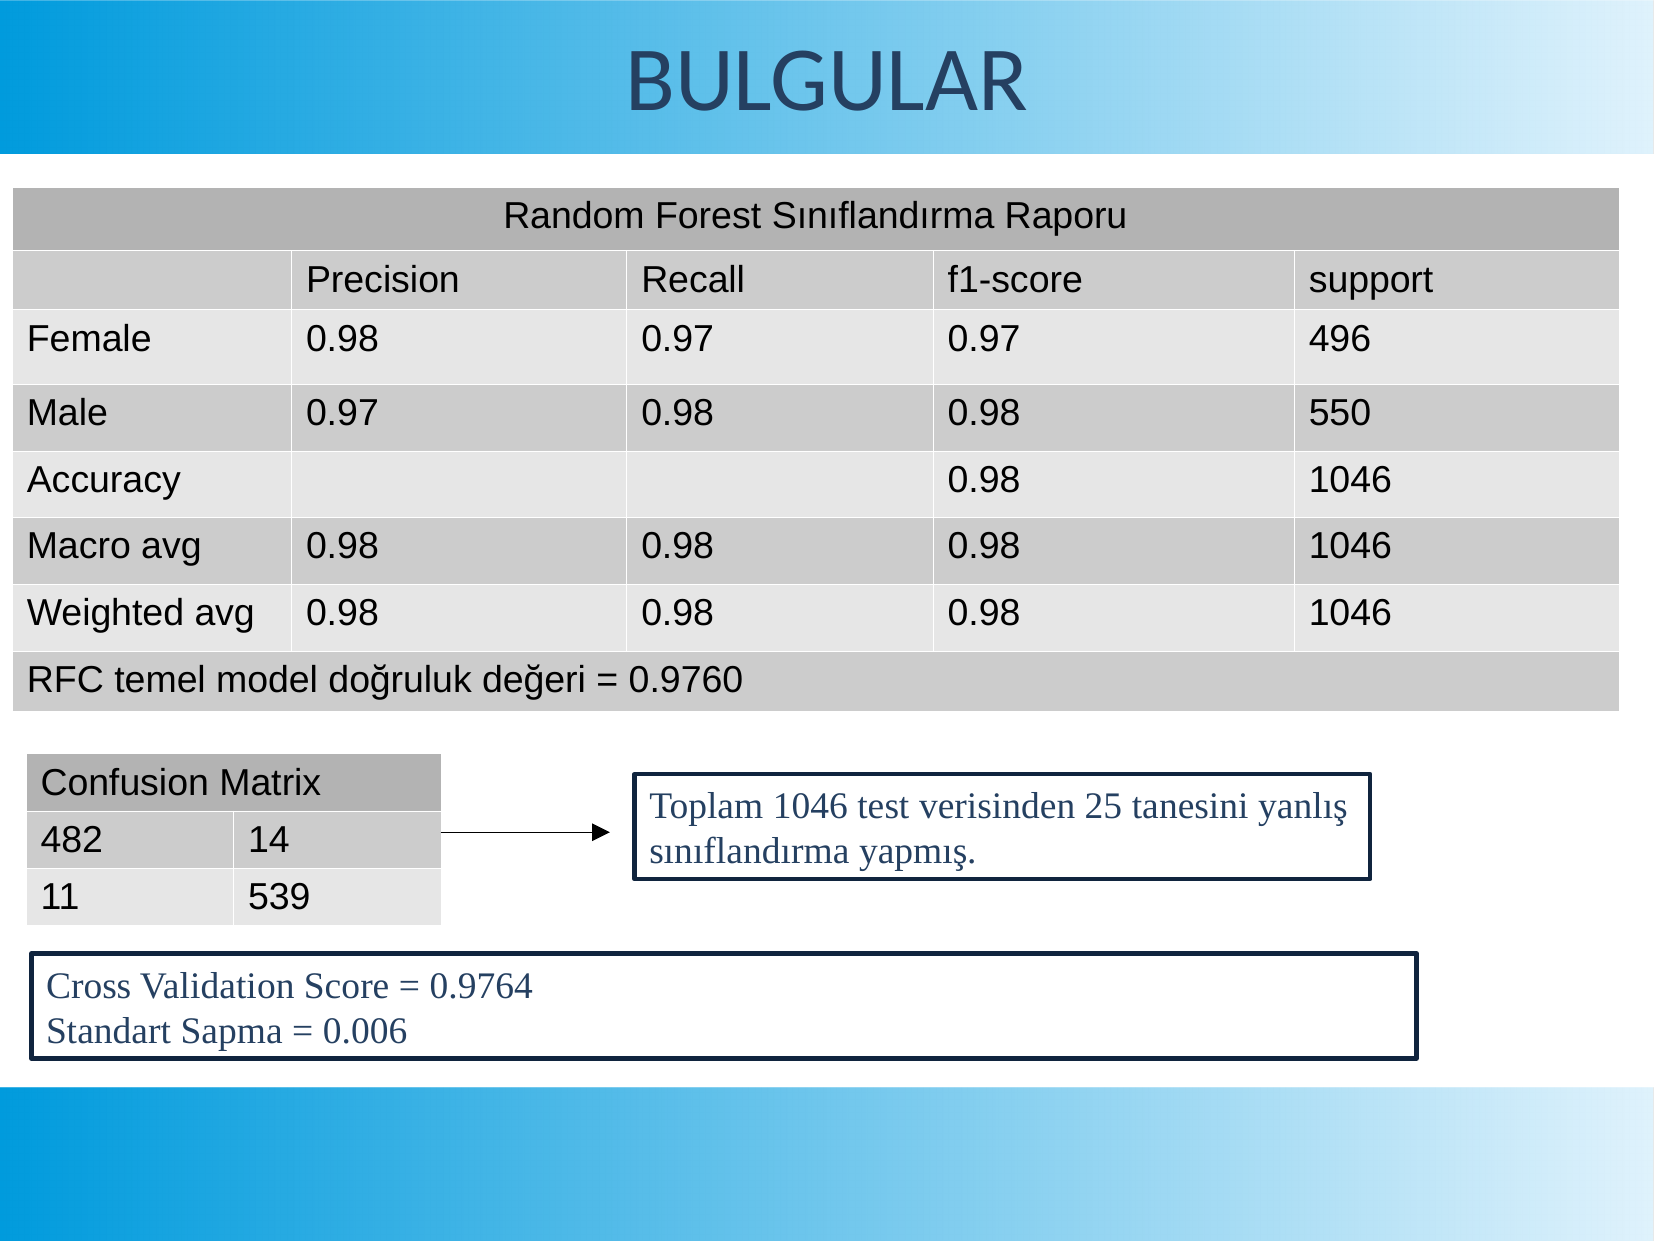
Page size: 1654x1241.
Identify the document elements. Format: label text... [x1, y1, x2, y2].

text_box Cross Validation Score = 0.9764 Standart Sapma = 0.006 [31, 953, 1417, 1059]
table_header Confusion Matrix [27, 754, 441, 811]
picture [0, 1086, 1654, 1241]
table_cell 0.98 [627, 518, 933, 584]
table_cell RFC temel model doğruluk değeri = 0.9760 [13, 652, 1619, 711]
table_cell 0.98 [292, 585, 626, 651]
table_cell 0.97 [627, 310, 933, 384]
table_cell Precision [292, 251, 626, 309]
table_cell 1046 [1295, 518, 1619, 584]
table_cell 1046 [1295, 452, 1619, 517]
title BULGULAR [0, 0, 1654, 148]
table_cell Macro avg [13, 518, 291, 584]
table_cell 0.98 [934, 452, 1294, 517]
picture [141, 148, 1654, 154]
table_cell 1046 [1295, 585, 1619, 651]
text_box Toplam 1046 test verisinden 25 tanesini yanlış sınıflandırma yapmış. [634, 774, 1371, 879]
table_header Random Forest Sınıflandırma Raporu [13, 188, 1619, 250]
table_cell 14 [234, 812, 441, 868]
table_cell 0.98 [627, 585, 933, 651]
table_cell 0.97 [292, 385, 626, 451]
table_cell 0.98 [627, 385, 933, 451]
table_cell 550 [1295, 385, 1619, 451]
table_cell Recall [627, 251, 933, 309]
table_cell 0.98 [934, 585, 1294, 651]
table_cell 0.97 [934, 310, 1294, 384]
table_cell 0.98 [292, 518, 626, 584]
table_cell [627, 452, 933, 517]
table_cell 482 [27, 812, 233, 868]
table_cell [292, 452, 626, 517]
table_cell 496 [1295, 310, 1619, 384]
table_cell 0.98 [934, 385, 1294, 451]
table_cell 539 [234, 869, 441, 925]
table_cell f1-score [934, 251, 1294, 309]
table_cell Male [13, 385, 291, 451]
table_cell [13, 251, 291, 309]
table_cell 11 [27, 869, 233, 925]
table_cell 0.98 [292, 310, 626, 384]
table_cell Female [13, 310, 291, 384]
table_cell 0.98 [934, 518, 1294, 584]
table_cell Weighted avg [13, 585, 291, 651]
table_cell Accuracy [13, 452, 291, 517]
table_cell support [1295, 251, 1619, 309]
